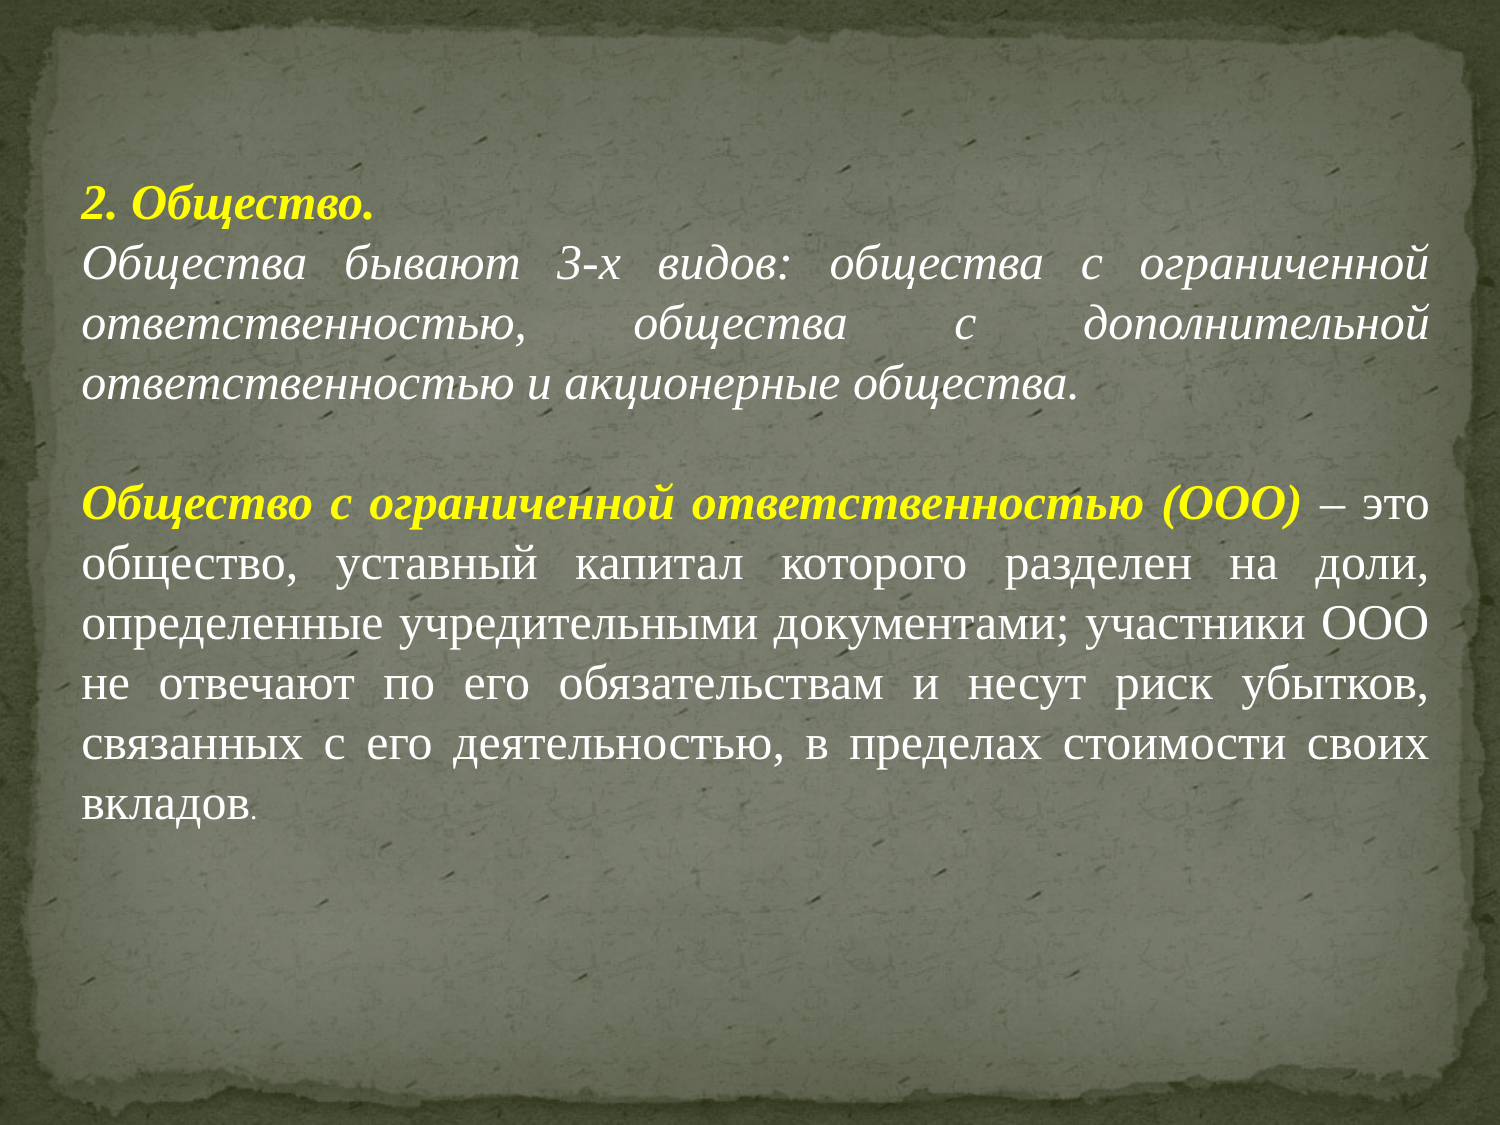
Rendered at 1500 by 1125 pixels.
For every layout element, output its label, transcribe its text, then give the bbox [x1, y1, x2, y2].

text_box 2. Общество. Общества бывают 3-х видов: общества с ограниченной ответственностью, общества с дополнительной ответственностью и акционерные общества. Общество с ограниченной ответственностью (ООО) – это общество, уставный капитал которого разделен на доли, определенные учредительными документами; участники ООО не отвечают по его обязательствам и несут риск убытков, связанных с его деятельностью, в пределах стоимости своих вкладов. [66, 162, 1445, 837]
